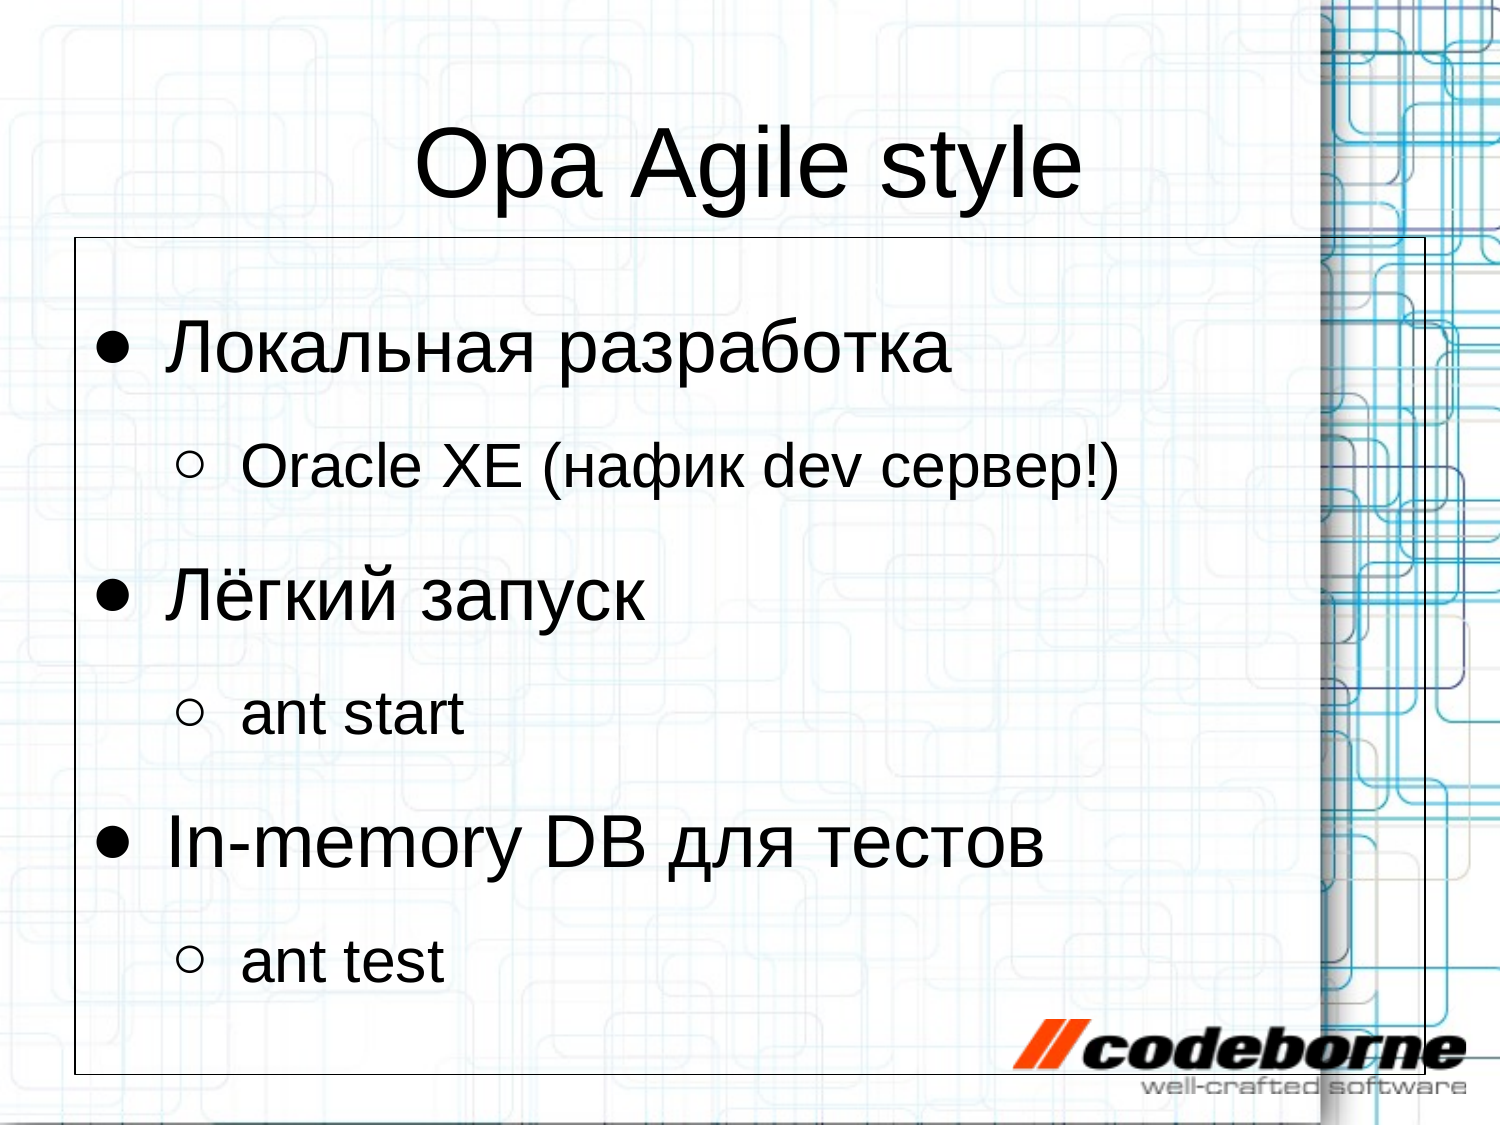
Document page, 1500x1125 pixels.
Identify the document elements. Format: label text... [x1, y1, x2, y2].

text_box [1012, 1019, 1467, 1094]
picture [0, 0, 1500, 1125]
list Локальная разработка Oracle XE (нафик dev сервер!) Лёгкий запуск ant start In-memory DB для тестов ant test [75, 237, 1425, 1075]
title Opa Agile style [75, 45, 1425, 233]
